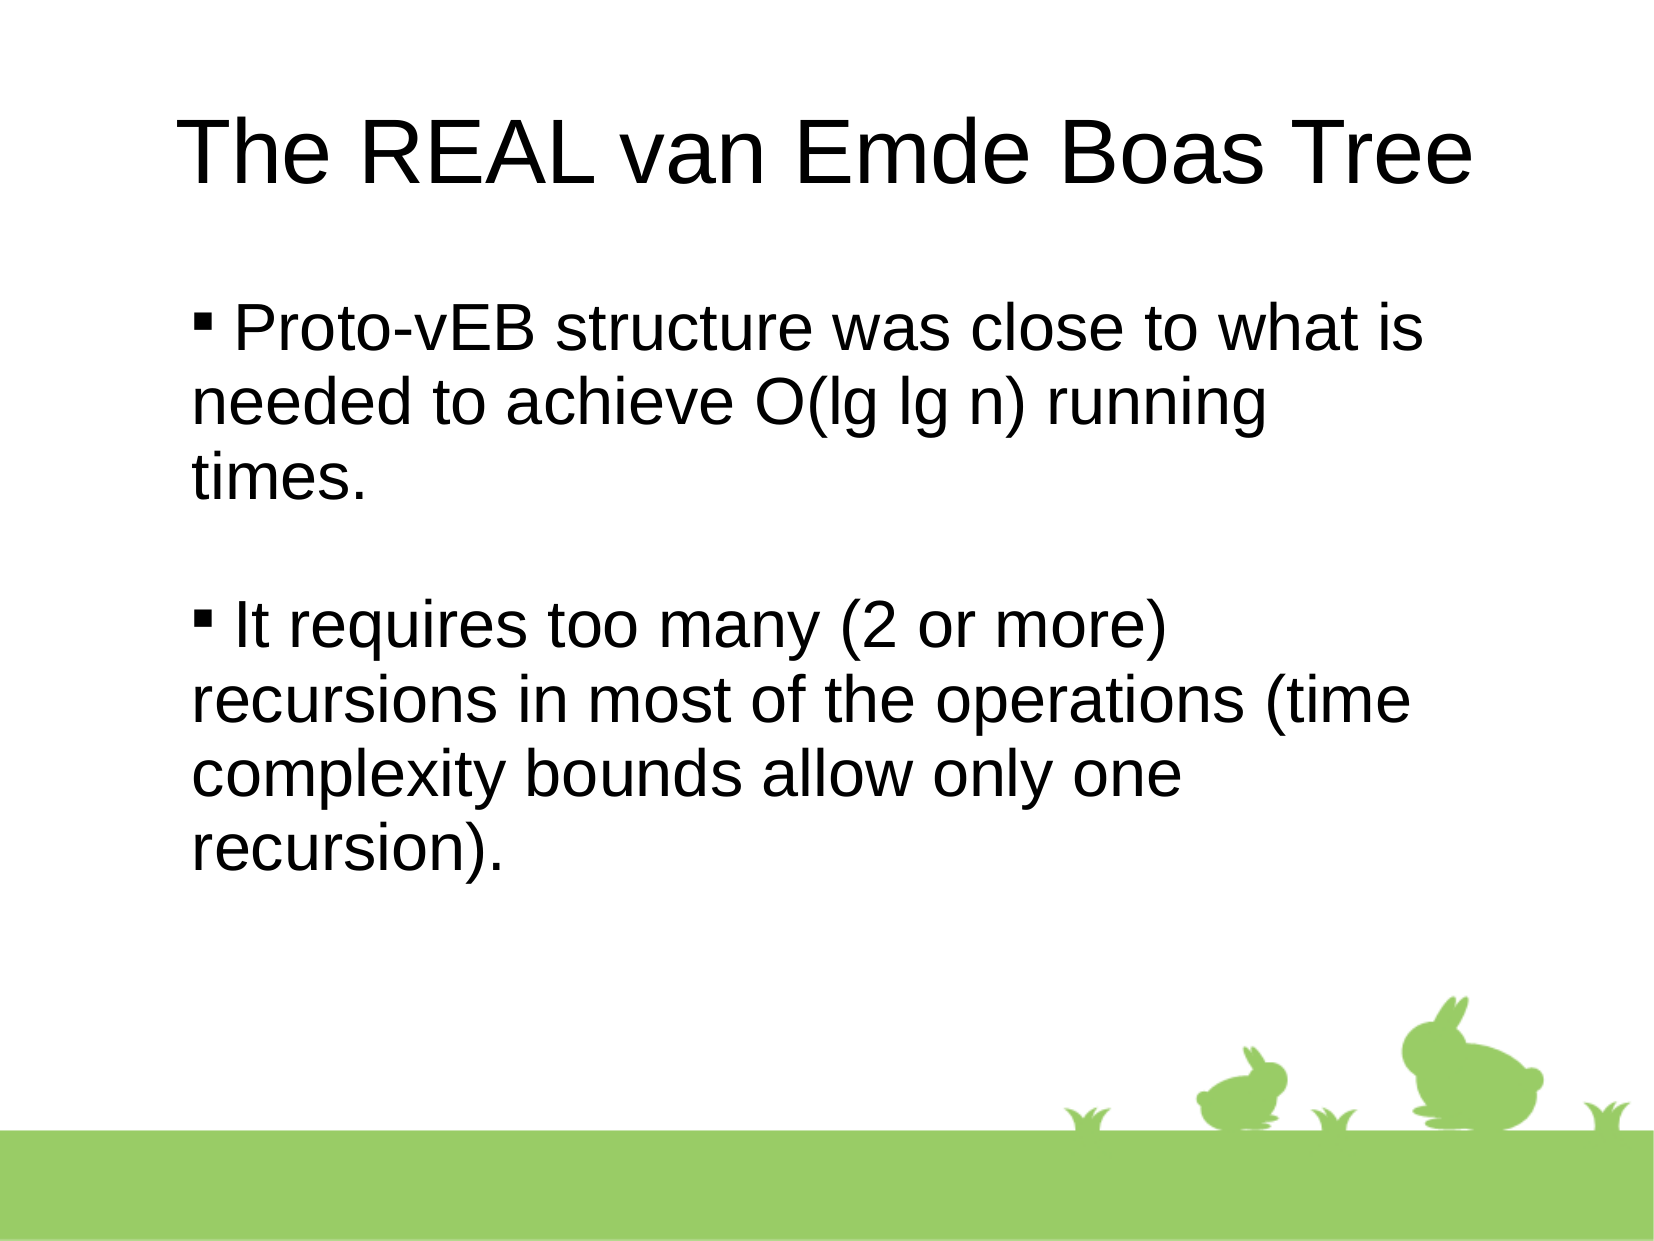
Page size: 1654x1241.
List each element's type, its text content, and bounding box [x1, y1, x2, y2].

text_box Proto-vEB structure was close to what is needed to achieve O(lg lg n) running times. It requires too many (2 or more) recursions in most of the operations (time complexity bounds allow only one recursion). [177, 283, 1453, 1040]
title The REAL van Emde Boas Tree [82, 49, 1571, 256]
picture [0, 0, 1654, 1241]
